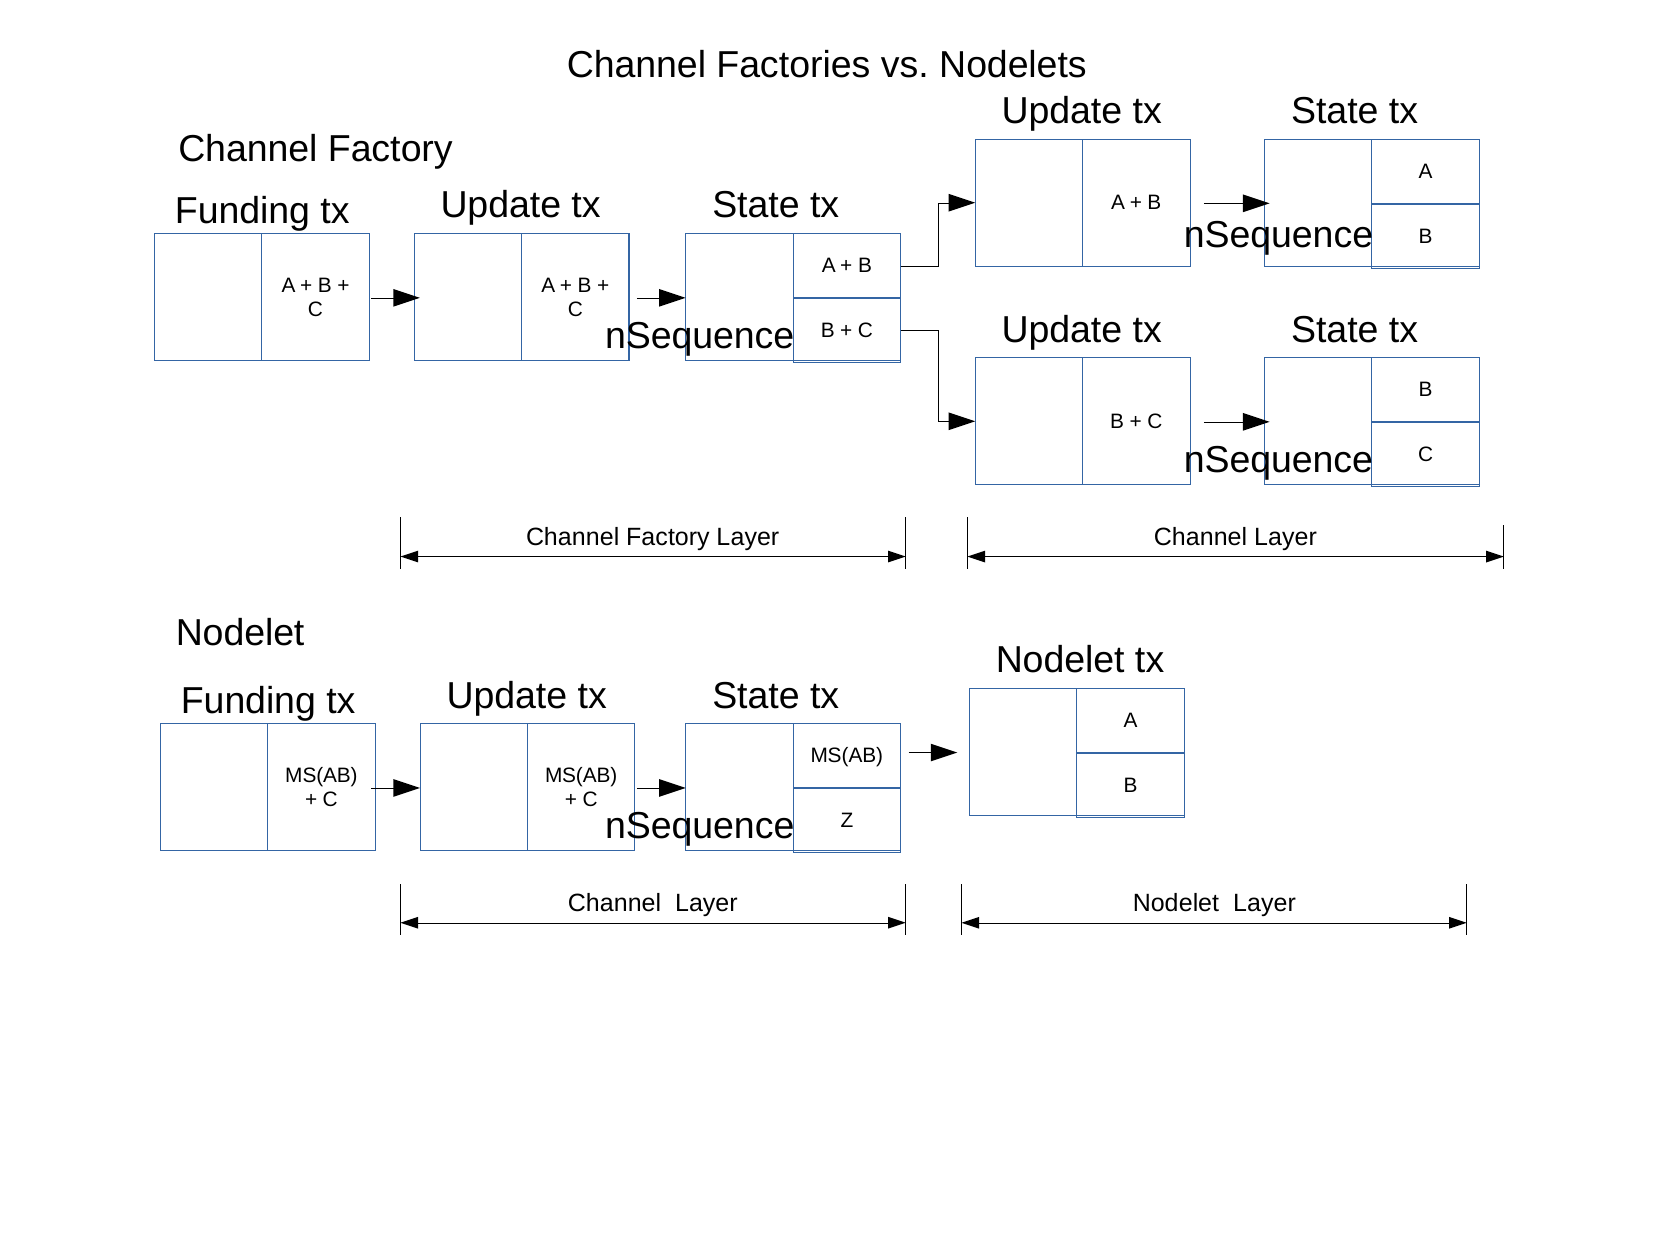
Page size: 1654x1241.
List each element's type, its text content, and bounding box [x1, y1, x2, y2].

text_box MS(AB) + C [267, 723, 376, 851]
text_box Funding tx [160, 161, 368, 261]
text_box A [1076, 710, 1185, 753]
text_box B [1402, 204, 1480, 269]
text_box nSequence [1169, 423, 1402, 496]
text_box B + C [823, 298, 901, 363]
text_box B + C [1082, 379, 1191, 485]
text_box State tx [697, 645, 906, 745]
text_box Z [793, 788, 901, 853]
text_box Update tx [986, 279, 1195, 379]
text_box nSequence [1169, 198, 1402, 272]
text_box C [1371, 422, 1480, 487]
text_box Update tx [986, 61, 1195, 160]
text_box Funding tx [166, 661, 374, 751]
text_box A + B [1082, 160, 1191, 267]
text_box A [1371, 160, 1480, 204]
text_box Channel Factories vs. Nodelets [0, 15, 1654, 115]
text_box nSequence [590, 298, 823, 372]
text_box Update tx [431, 645, 640, 745]
text_box A + B + C [521, 255, 629, 361]
text_box State tx [1276, 279, 1484, 379]
text_box A + B + C [261, 233, 370, 361]
text_box B [1076, 753, 1185, 818]
text_box B [1371, 379, 1480, 422]
text_box MS(AB) [793, 745, 901, 788]
text_box MS(AB) + C [527, 745, 635, 851]
text_box Update tx [425, 155, 634, 255]
text_box Channel Factory [163, 120, 523, 178]
text_box nSequence [590, 789, 823, 862]
text_box State tx [1276, 61, 1484, 160]
text_box Nodelet tx [981, 610, 1189, 710]
text_box A + B [793, 255, 901, 298]
text_box Nodelet [161, 603, 425, 661]
text_box State tx [697, 155, 906, 255]
